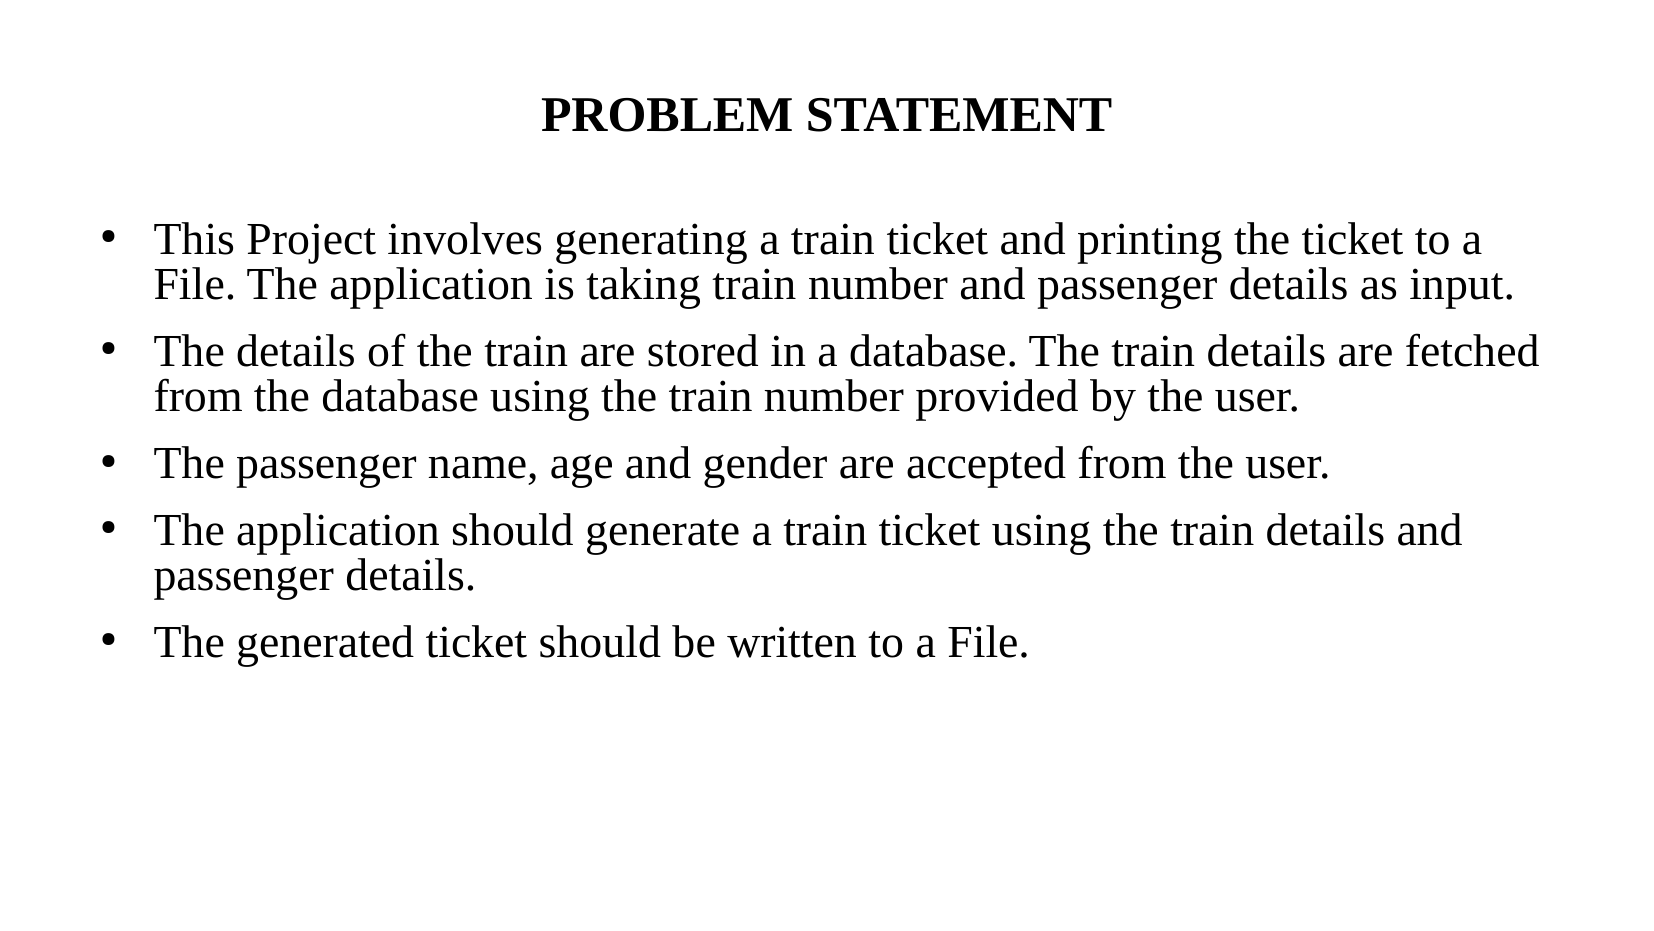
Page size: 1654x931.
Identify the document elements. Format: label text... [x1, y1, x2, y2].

list This Project involves generating a train ticket and printing the ticket to a File. The application is taking train number and passenger details as input. The details of the train are stored in a database. The train details are fetched from the database using the train number provided by the user. The passenger name, age and gender are accepted from the user. The application should generate a train ticket using the train details and passenger details. The generated ticket should be written to a File. [82, 217, 1571, 758]
title PROBLEM STATEMENT [82, 37, 1571, 193]
